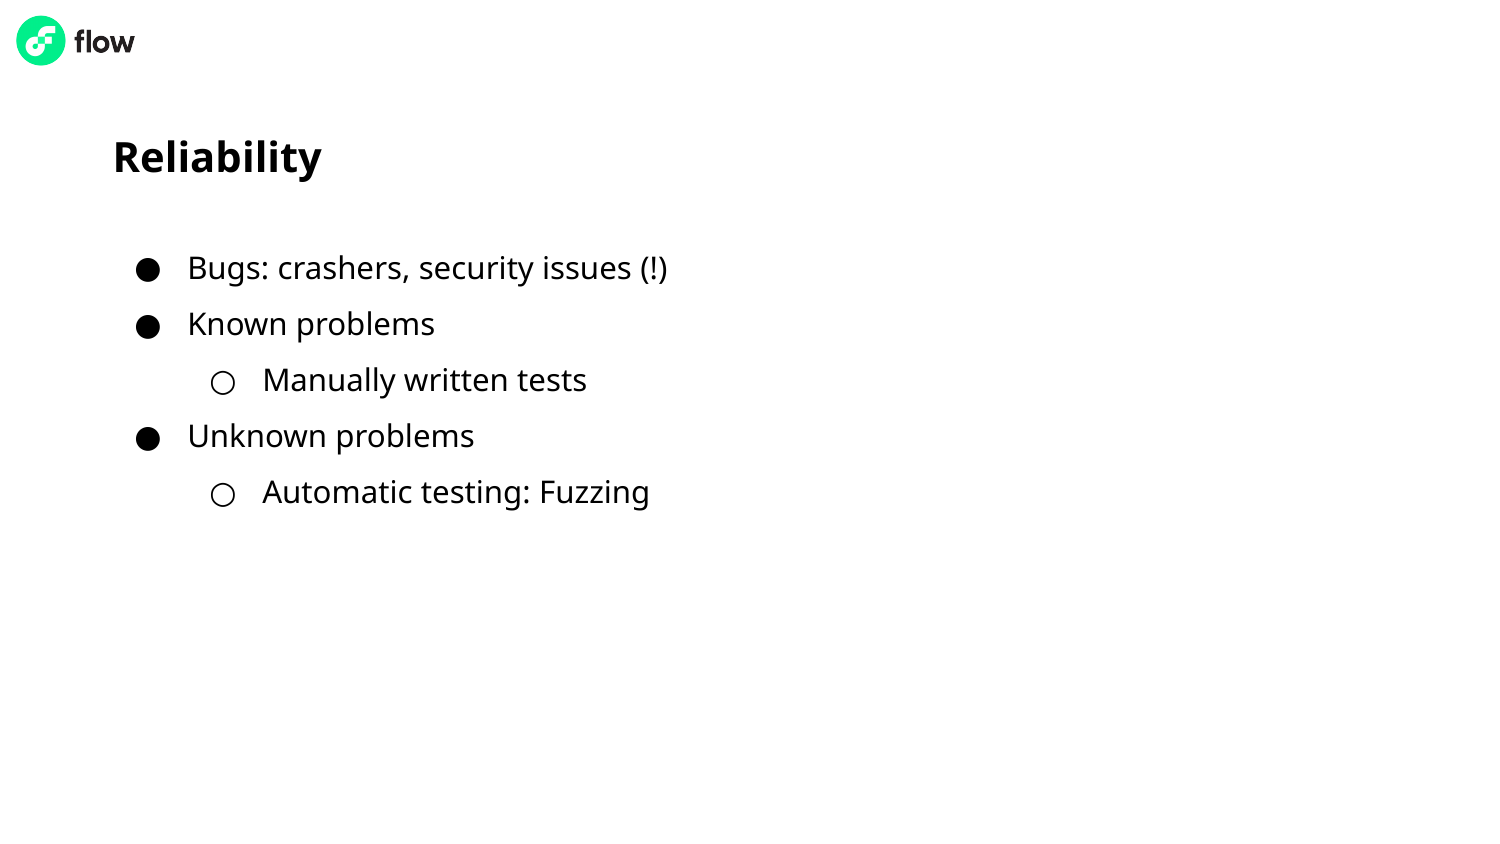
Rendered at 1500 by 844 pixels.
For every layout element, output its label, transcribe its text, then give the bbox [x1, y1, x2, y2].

text_box Bugs: crashers, security issues (!) Known problems Manually written tests Unknown problems Automatic testing: Fuzzing [97, 214, 1409, 777]
picture [14, 14, 137, 67]
text_box Reliability [97, 115, 1156, 197]
